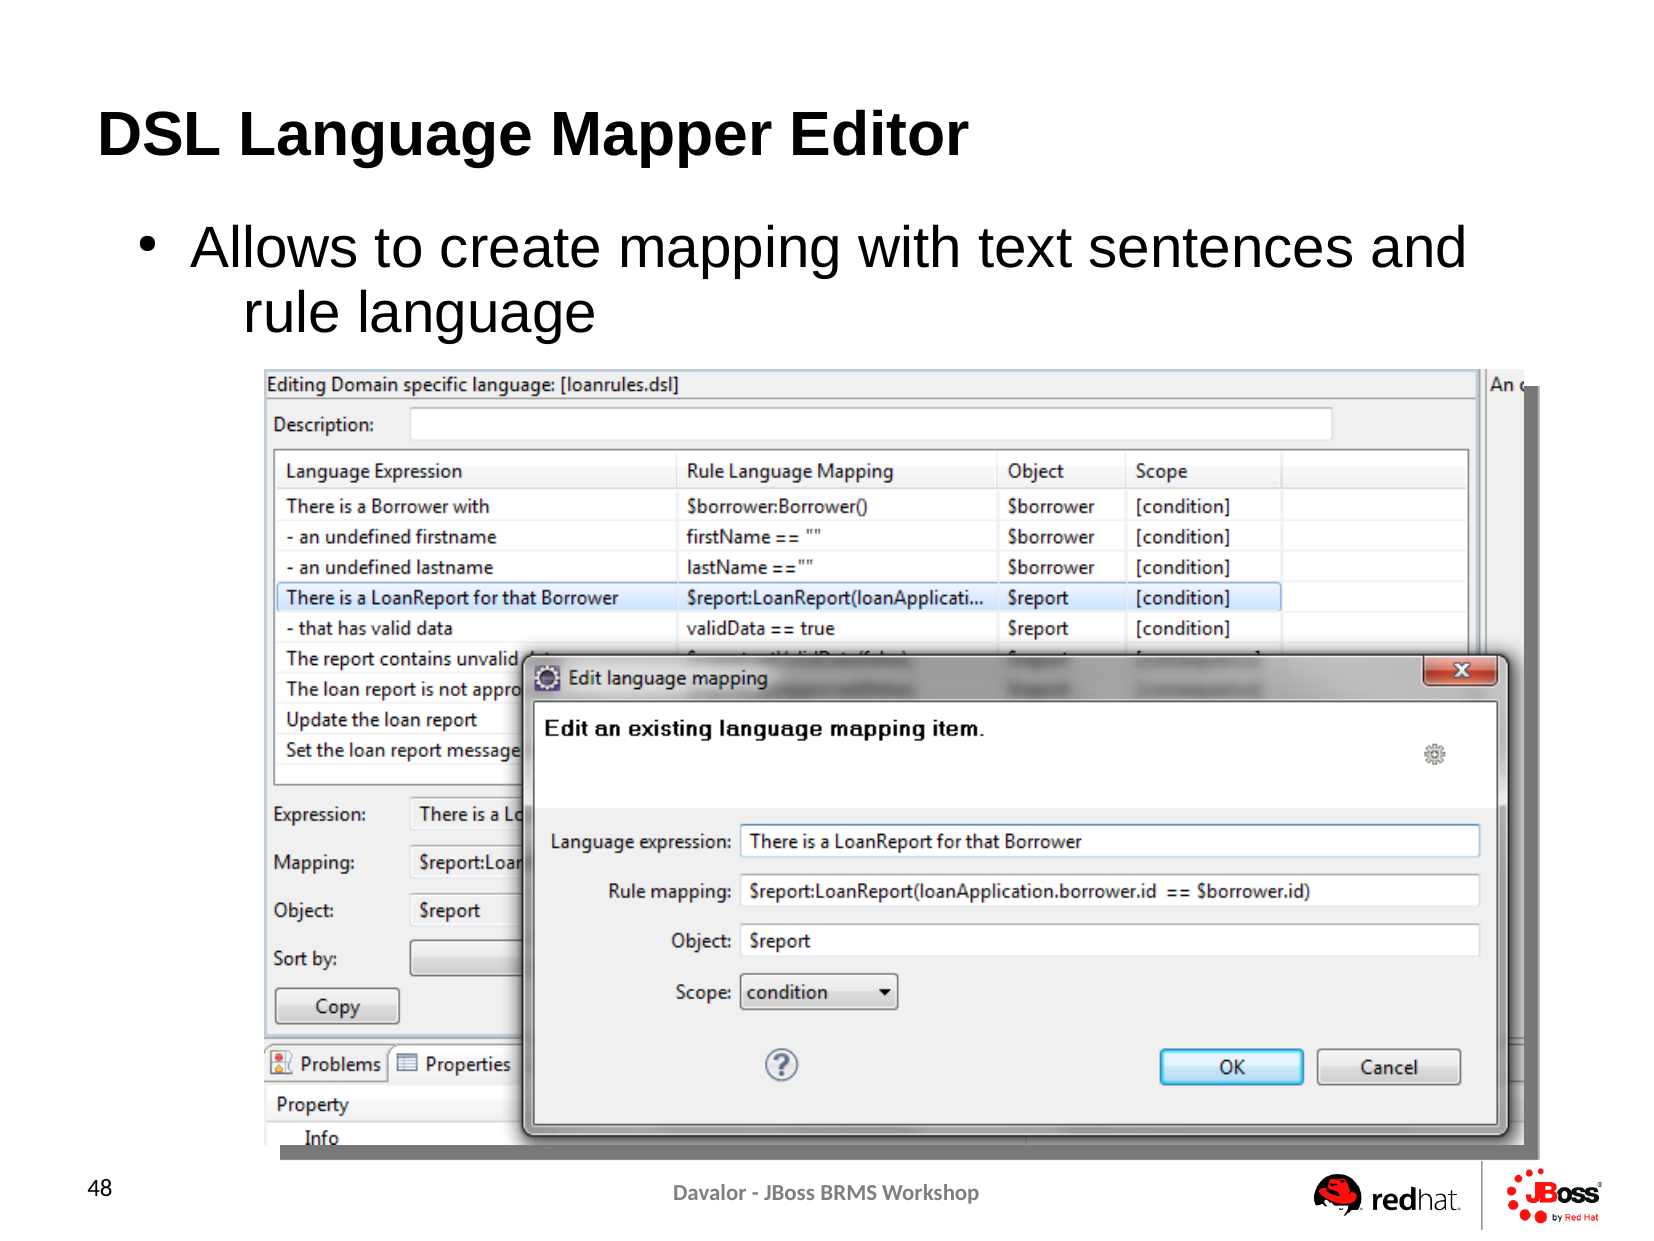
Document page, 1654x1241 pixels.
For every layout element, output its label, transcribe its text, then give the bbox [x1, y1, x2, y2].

picture [264, 369, 1524, 1146]
list Allows to create mapping with text sentences and rule language [86, 207, 1576, 1039]
title DSL Language Mapper Editor [82, 95, 1571, 226]
picture [1314, 1161, 1602, 1230]
